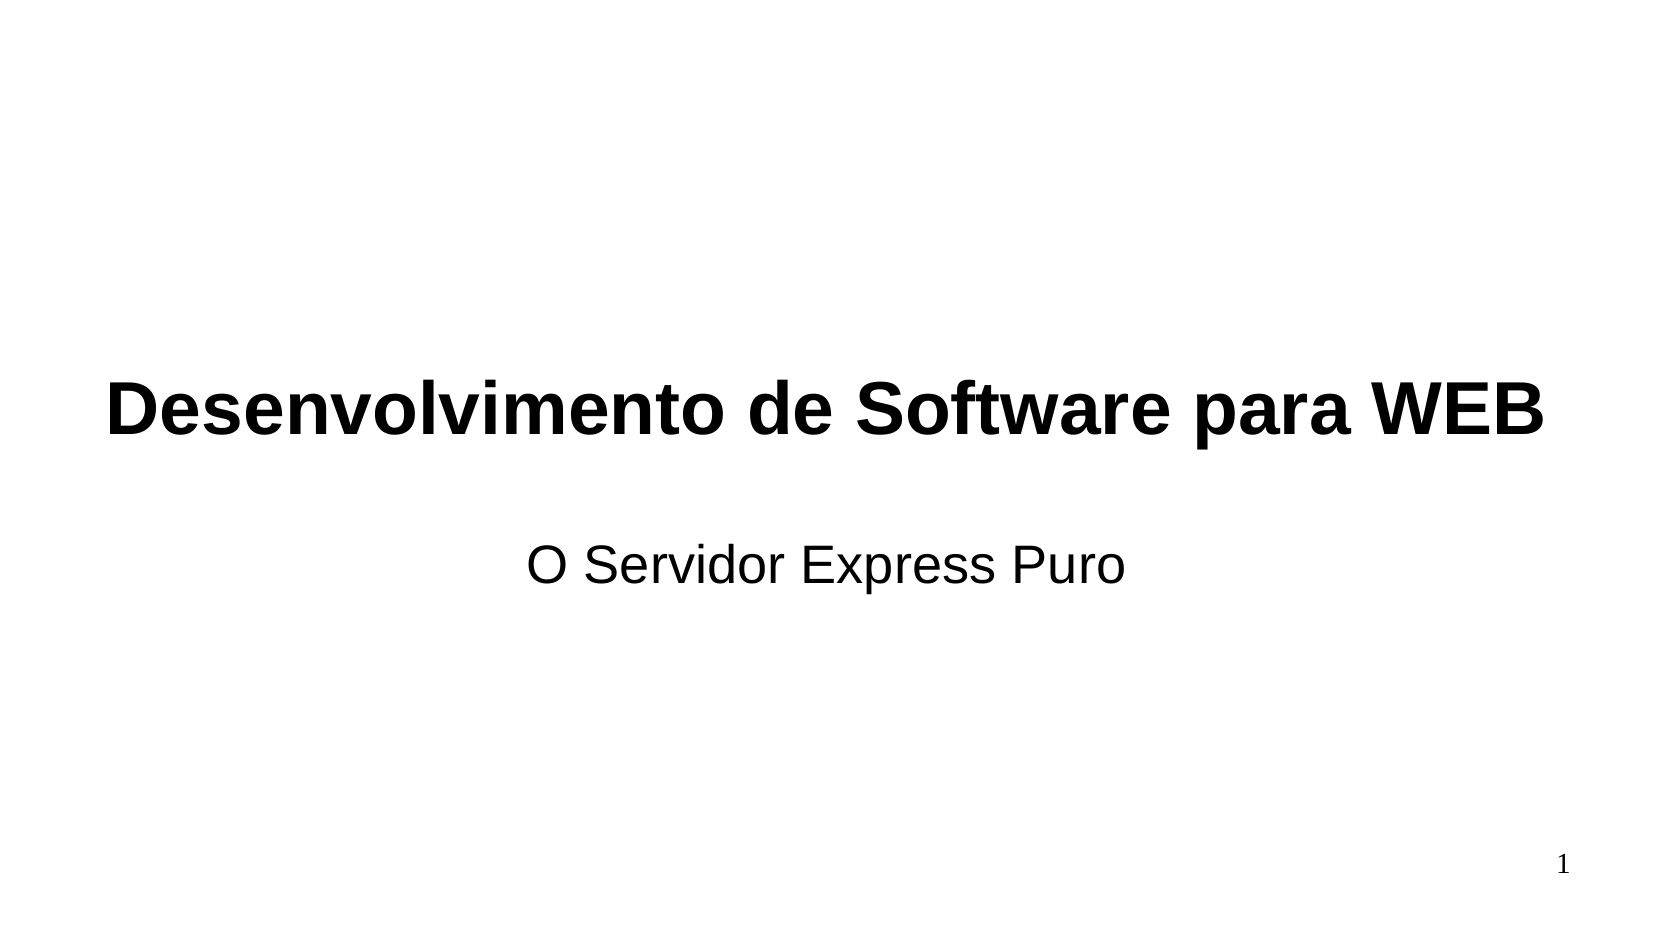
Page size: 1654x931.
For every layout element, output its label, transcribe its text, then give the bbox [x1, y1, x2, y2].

subtitle Desenvolvimento de Software para WEB O Servidor Express Puro [82, 37, 1571, 757]
